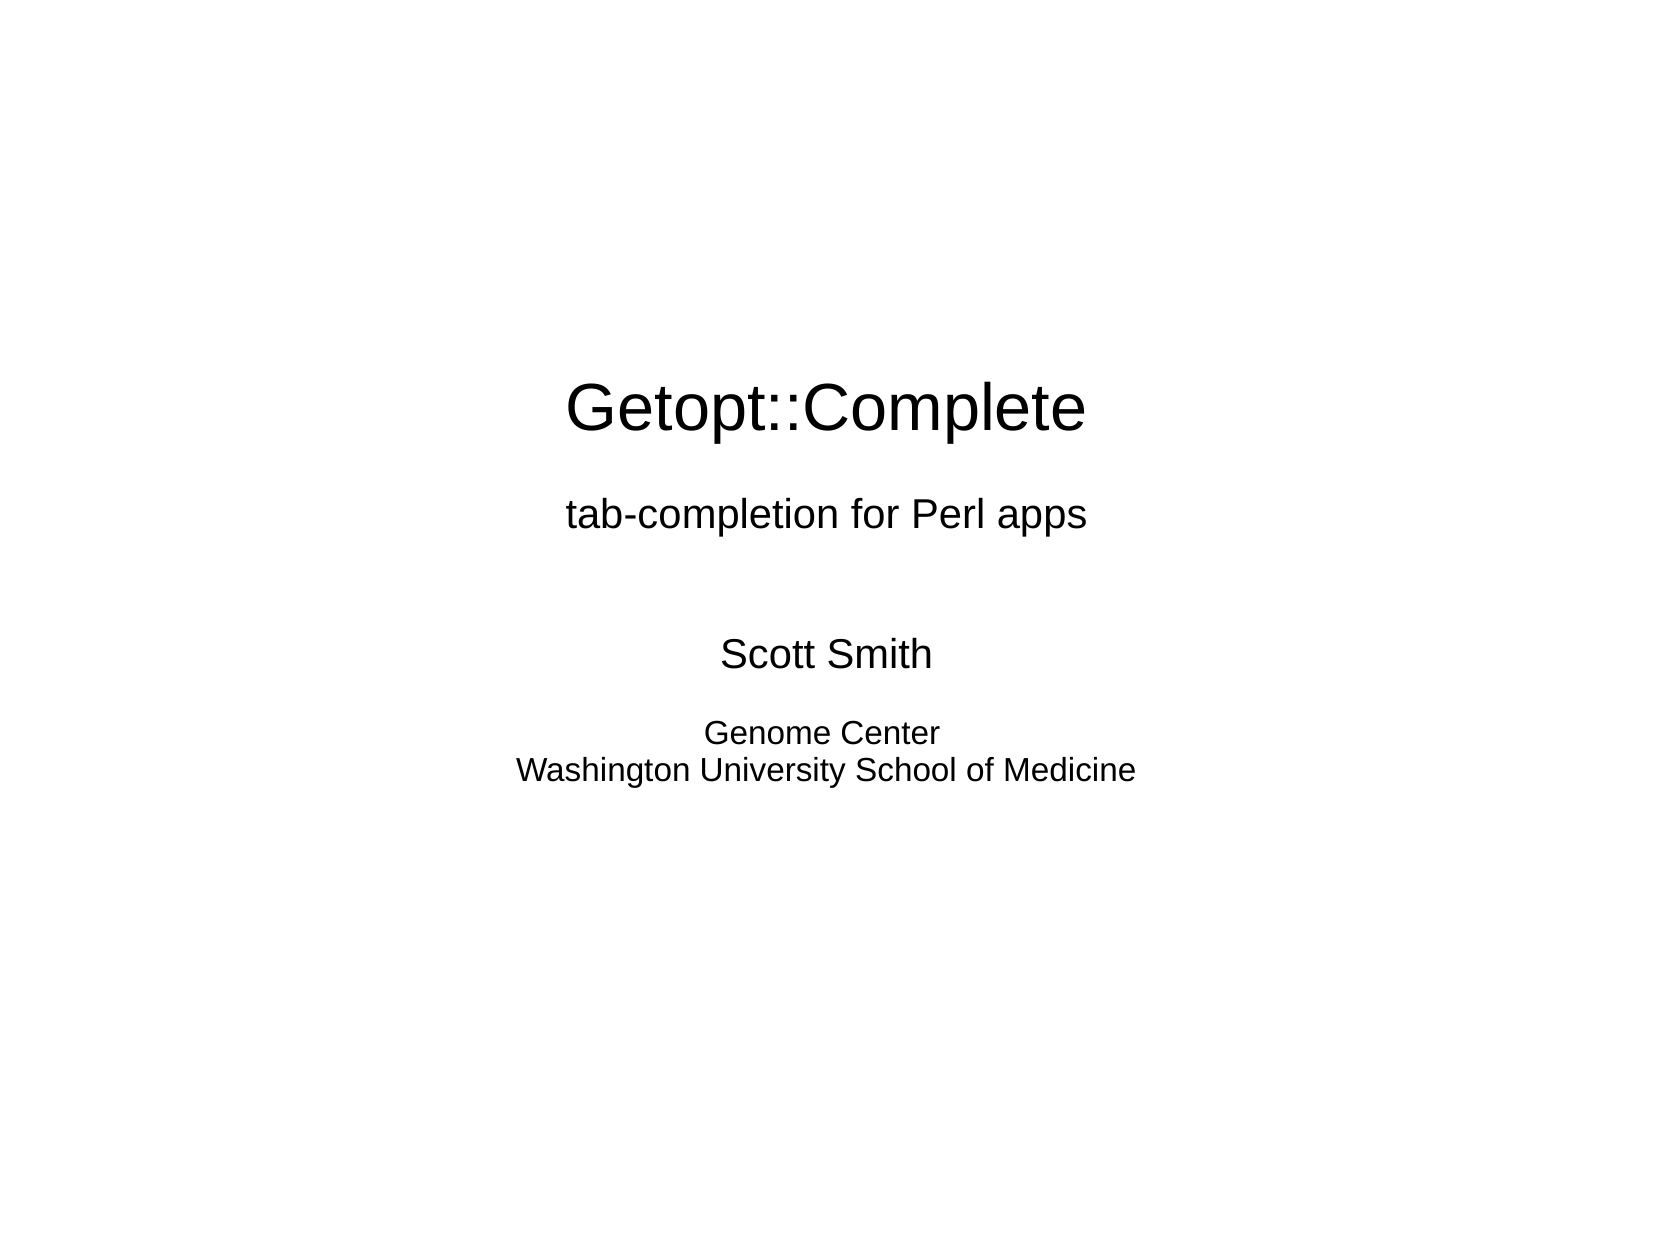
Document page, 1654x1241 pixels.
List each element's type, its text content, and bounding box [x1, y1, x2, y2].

subtitle Getopt::Complete tab-completion for Perl apps Scott Smith Genome Center Washington University School of Medicine [82, 49, 1571, 1109]
